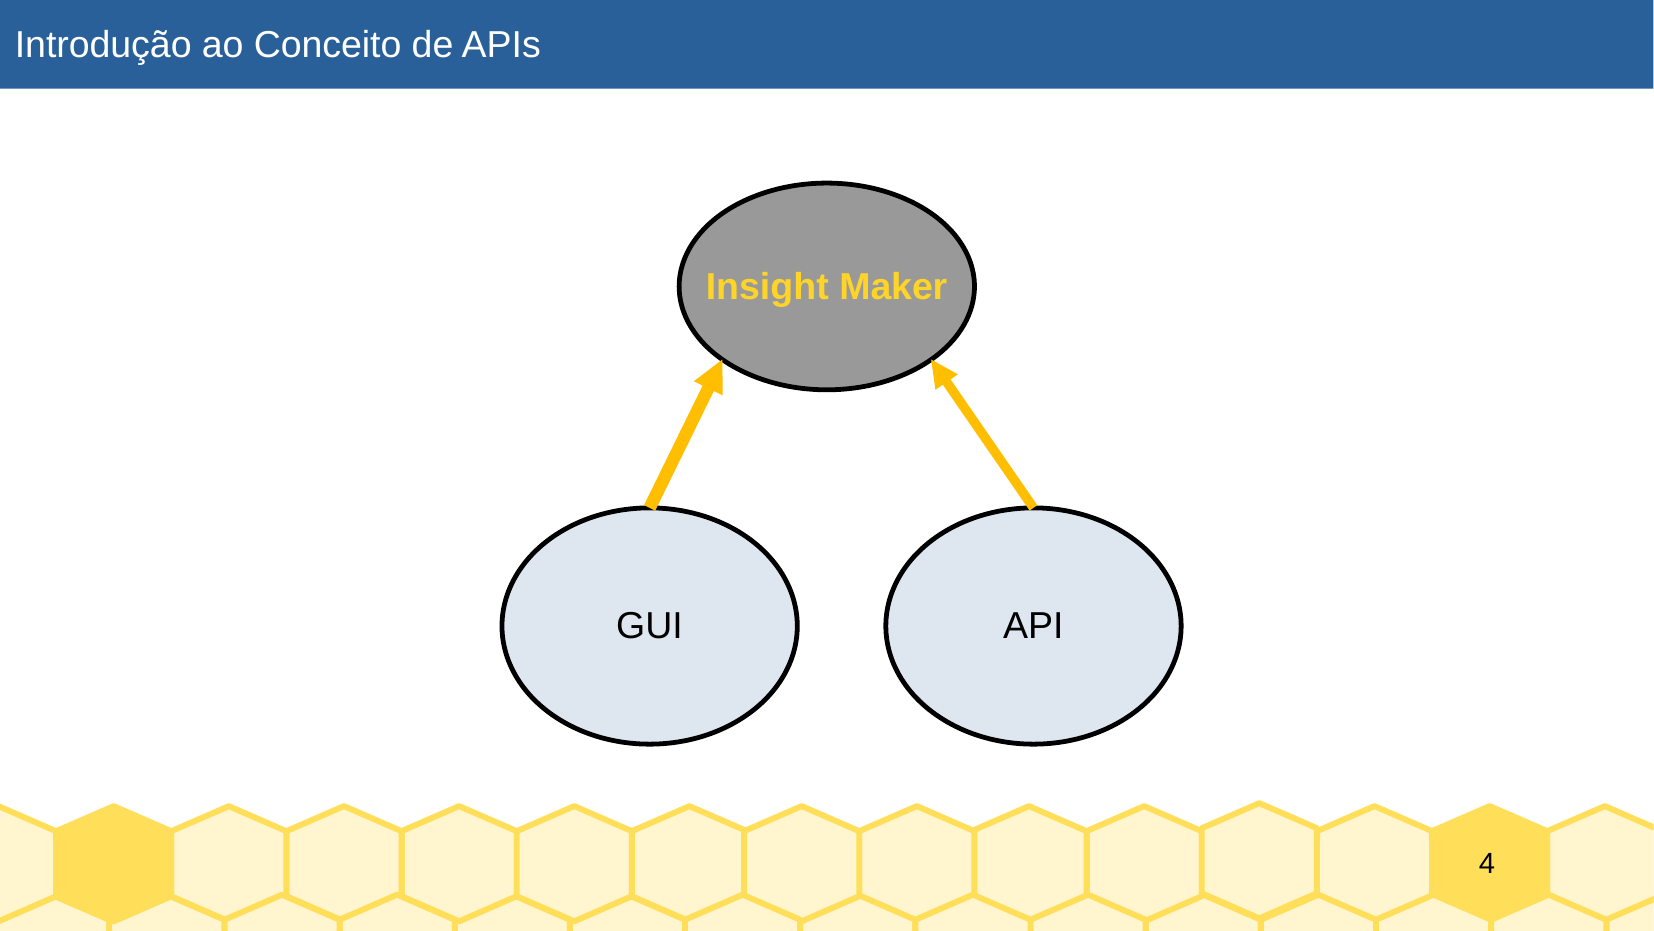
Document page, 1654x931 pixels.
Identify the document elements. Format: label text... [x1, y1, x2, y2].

text_box Introdução ao Conceito de APIs [0, 0, 1654, 89]
text_box API [885, 507, 1182, 745]
text_box GUI [501, 507, 798, 745]
text_box Insight Maker [679, 183, 975, 390]
